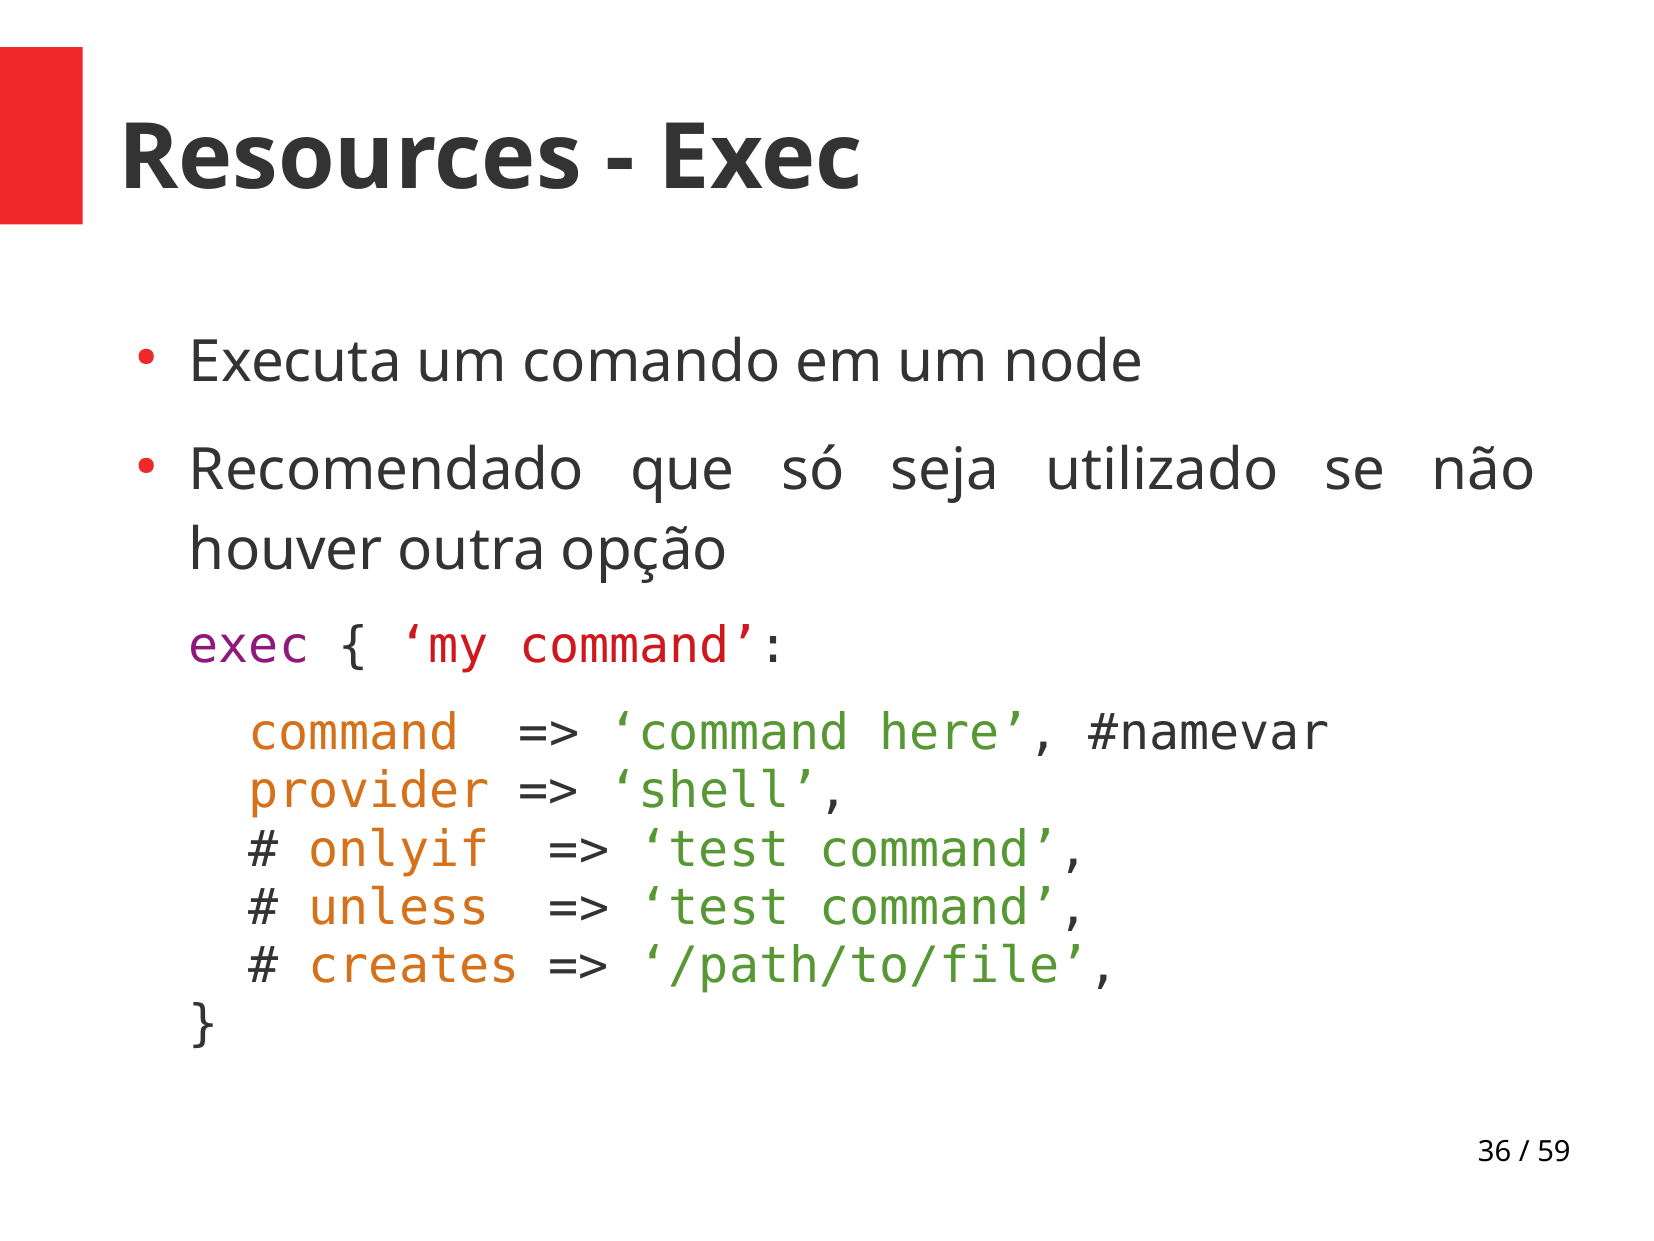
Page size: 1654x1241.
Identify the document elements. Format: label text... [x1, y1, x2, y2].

list Executa um comando em um node Recomendado que só seja utilizado se não houver outra opção exec { ‘my command’: command => ‘command here’, #namevar provider => ‘shell’, # onlyif => ‘test command’, # unless => ‘test command’, # creates => ‘/path/to/file’, } [118, 318, 1536, 1075]
title Resources - Exec [118, 49, 1571, 257]
